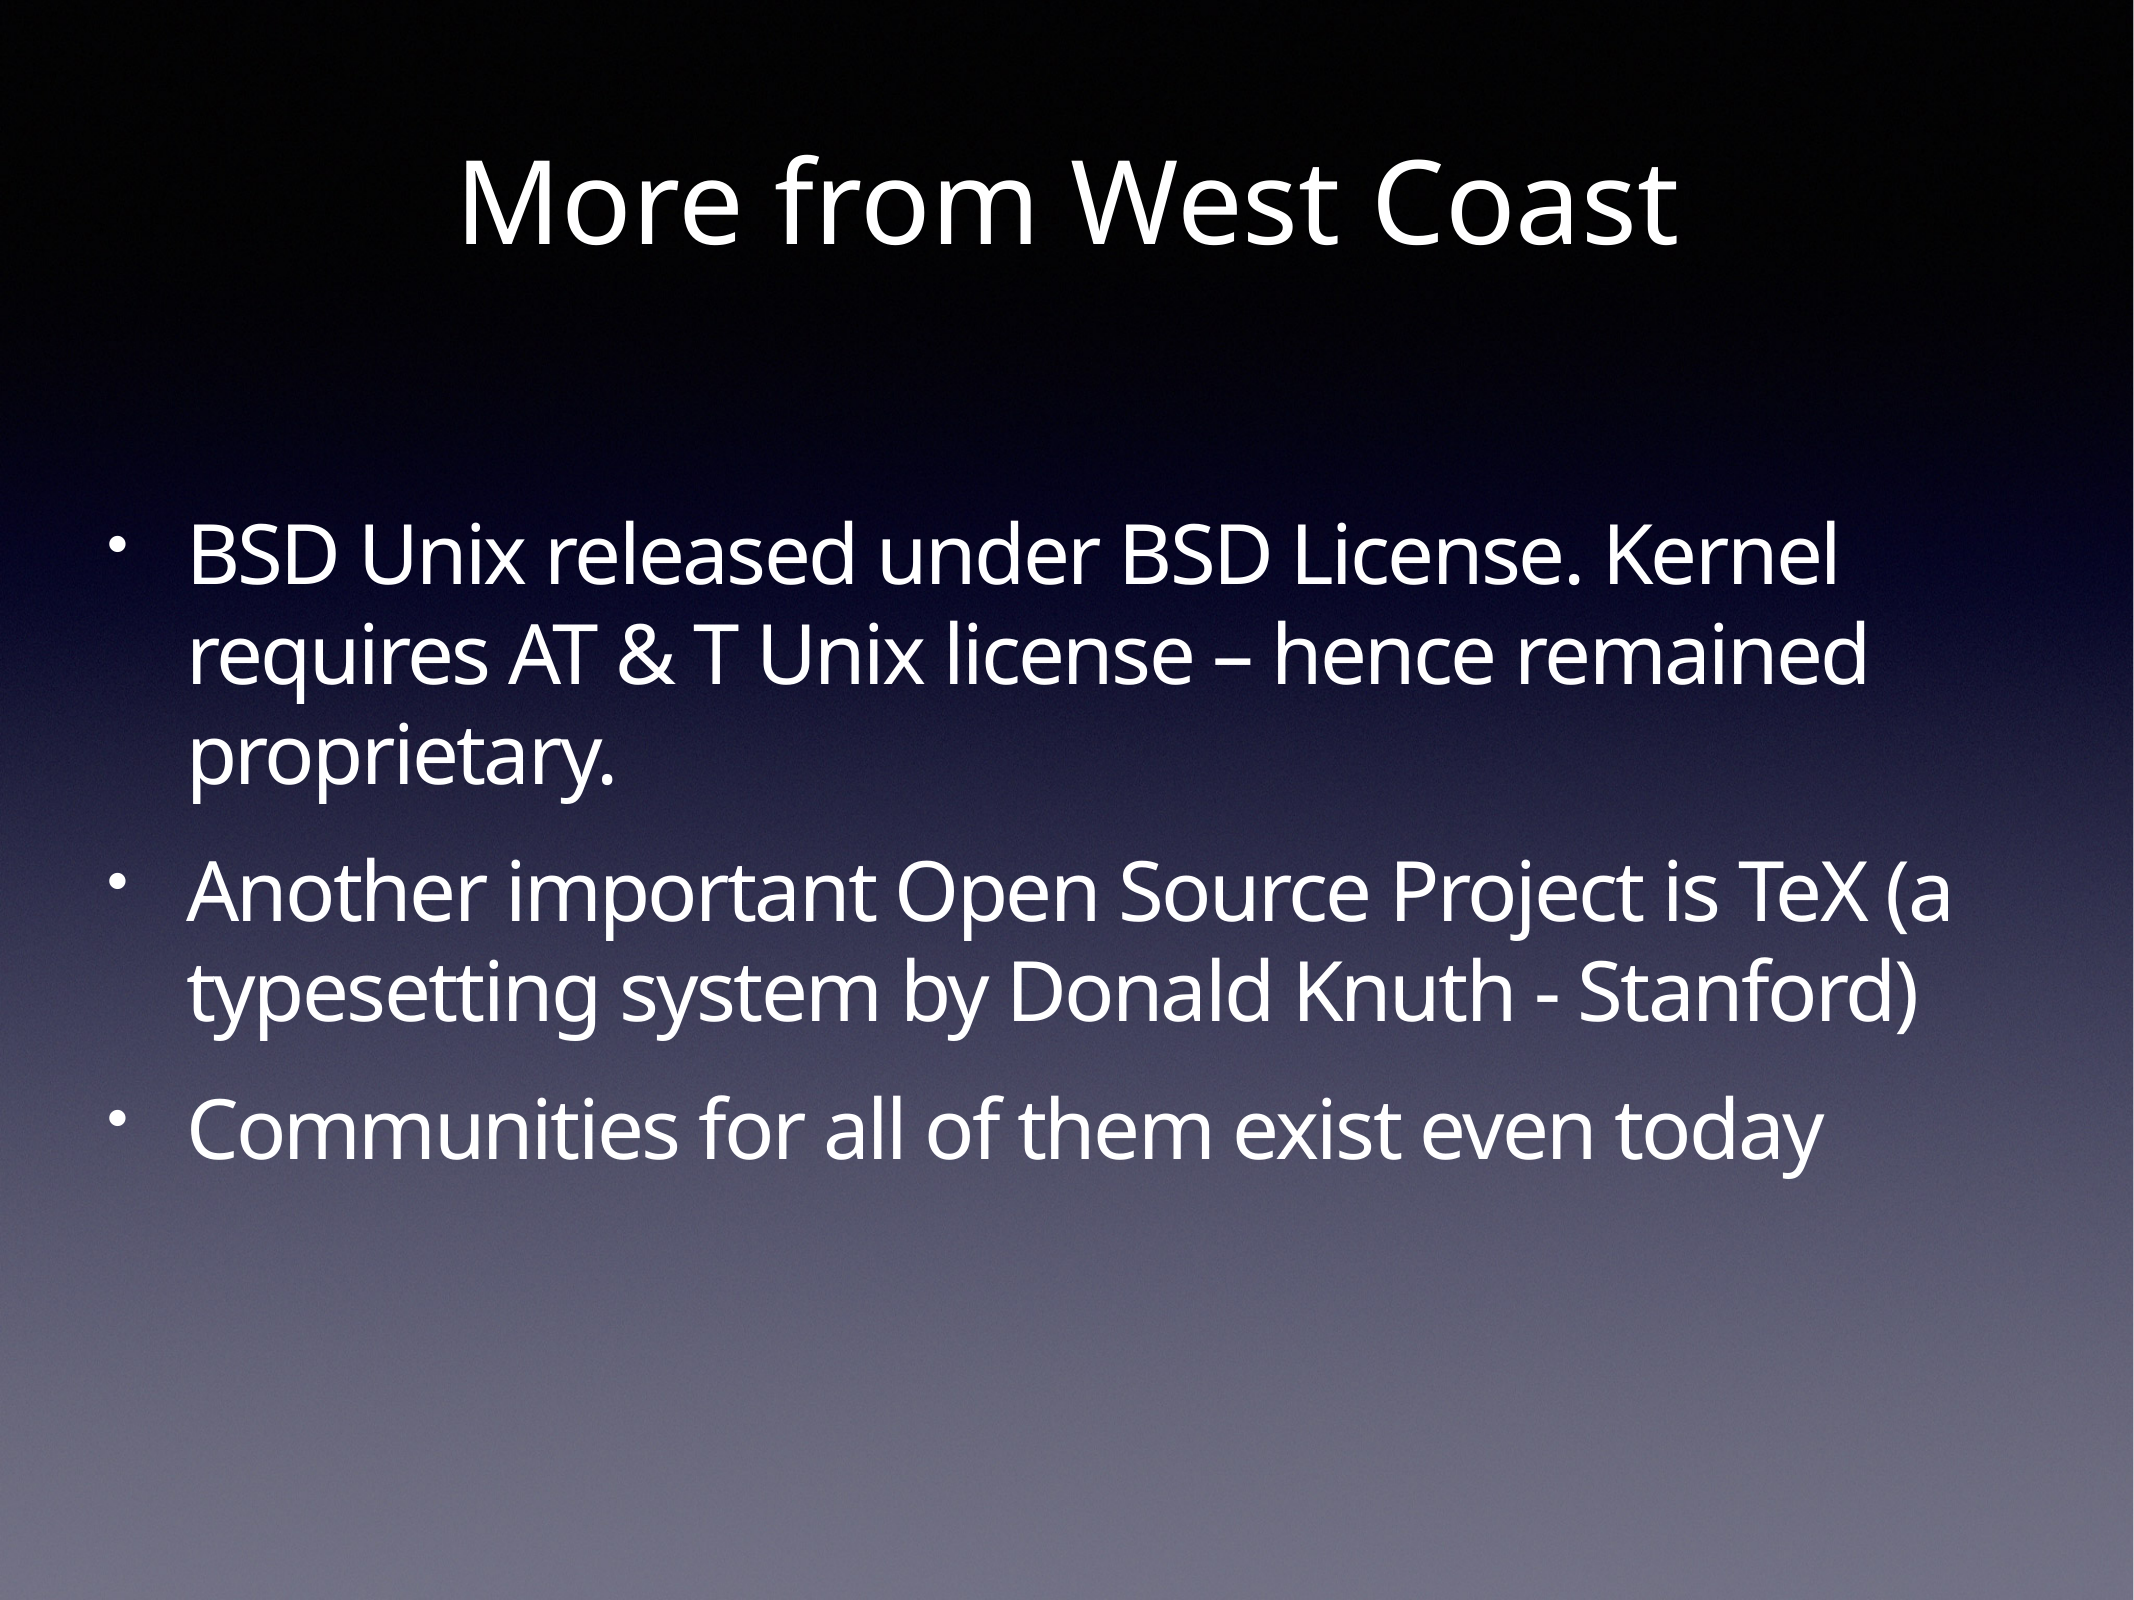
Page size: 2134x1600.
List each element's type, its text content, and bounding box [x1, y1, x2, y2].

picture [0, 0, 2134, 1600]
text_box BSD Unix released under BSD License. Kernel requires AT & T Unix license – hence remained proprietary. Another important Open Source Project is TeX (a typesetting system by Donald Knuth - Stanford) Communities for all of them exist even today [107, 374, 2028, 1303]
text_box More from West Coast [107, 127, 2028, 268]
